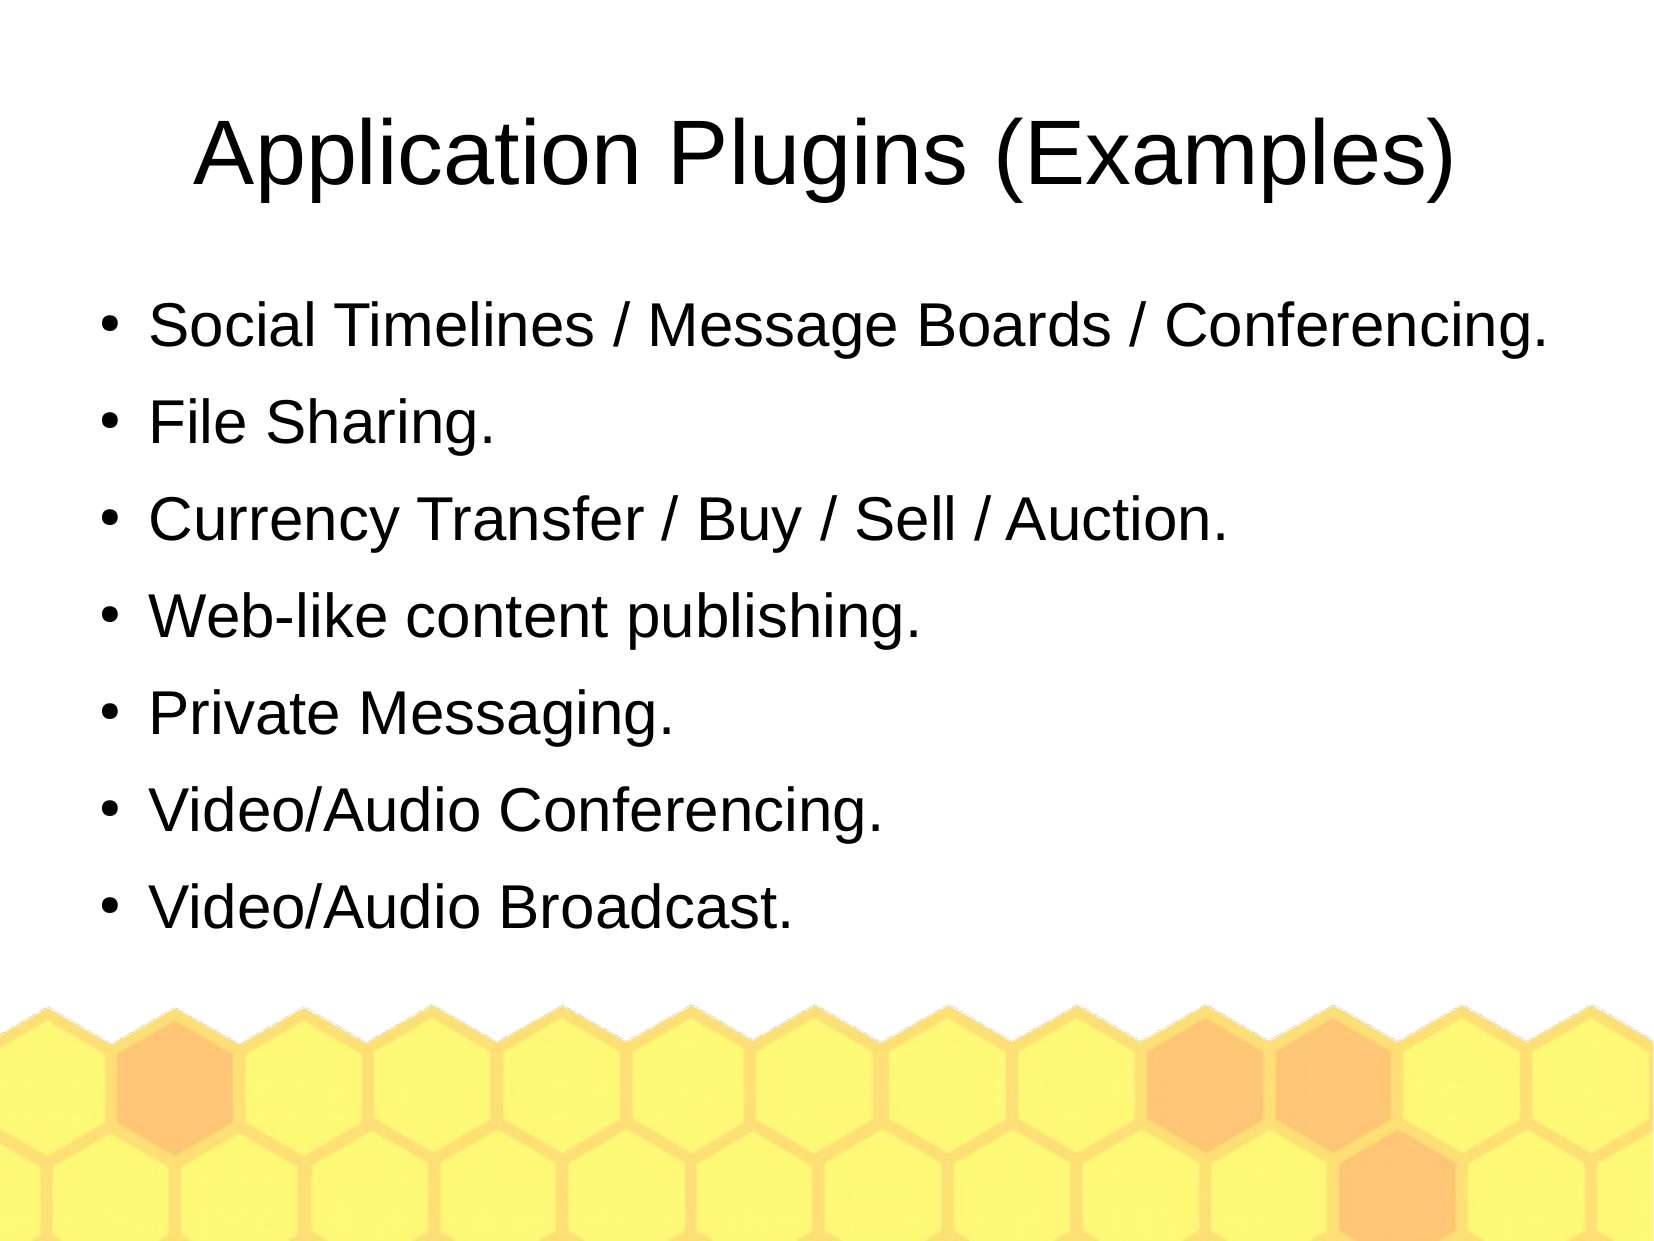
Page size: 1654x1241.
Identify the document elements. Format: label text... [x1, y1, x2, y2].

title Application Plugins (Examples) [82, 49, 1571, 257]
list Social Timelines / Message Boards / Conferencing. File Sharing. Currency Transfer / Buy / Sell / Auction. Web-like content publishing. Private Messaging. Video/Audio Conferencing. Video/Audio Broadcast. [82, 290, 1571, 1010]
picture [0, 1001, 1654, 1241]
